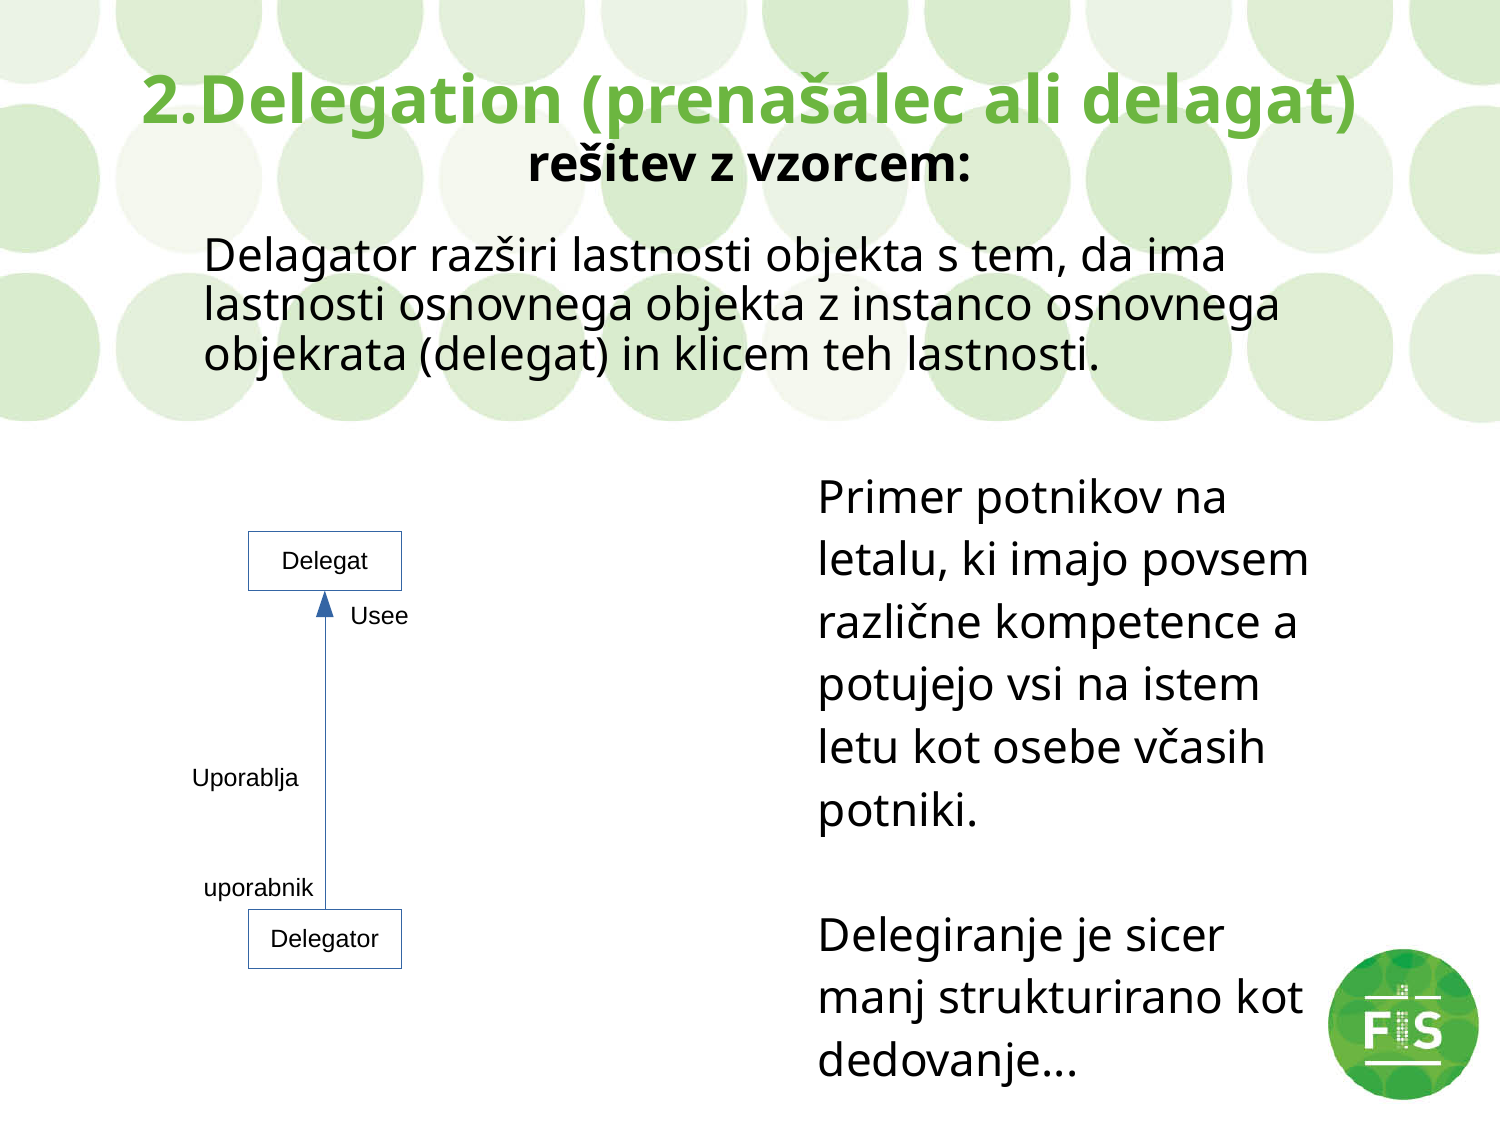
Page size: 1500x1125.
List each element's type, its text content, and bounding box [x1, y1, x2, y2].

list Delagator razširi lastnosti objekta s tem, da ima lastnosti osnovnega objekta z instanco osnovnega objekrata (delegat) in klicem teh lastnosti. [118, 224, 1323, 343]
text_box Delegator [248, 909, 402, 969]
text_box Delegat [248, 531, 402, 591]
text_box uporabnik [188, 866, 329, 910]
picture [0, 0, 1500, 1125]
text_box Usee [335, 594, 424, 638]
text_box Uporablja [177, 755, 315, 799]
text_box Primer potnikov na letalu, ki imajo povsem različne kompetence a potujejo vsi na istem letu kot osebe včasih potniki. Delegiranje je sicer manj strukturirano kot dedovanje... [803, 456, 1335, 1058]
title 2.Delegation (prenašalec ali delagat) rešitev z vzorcem: [75, 59, 1425, 233]
